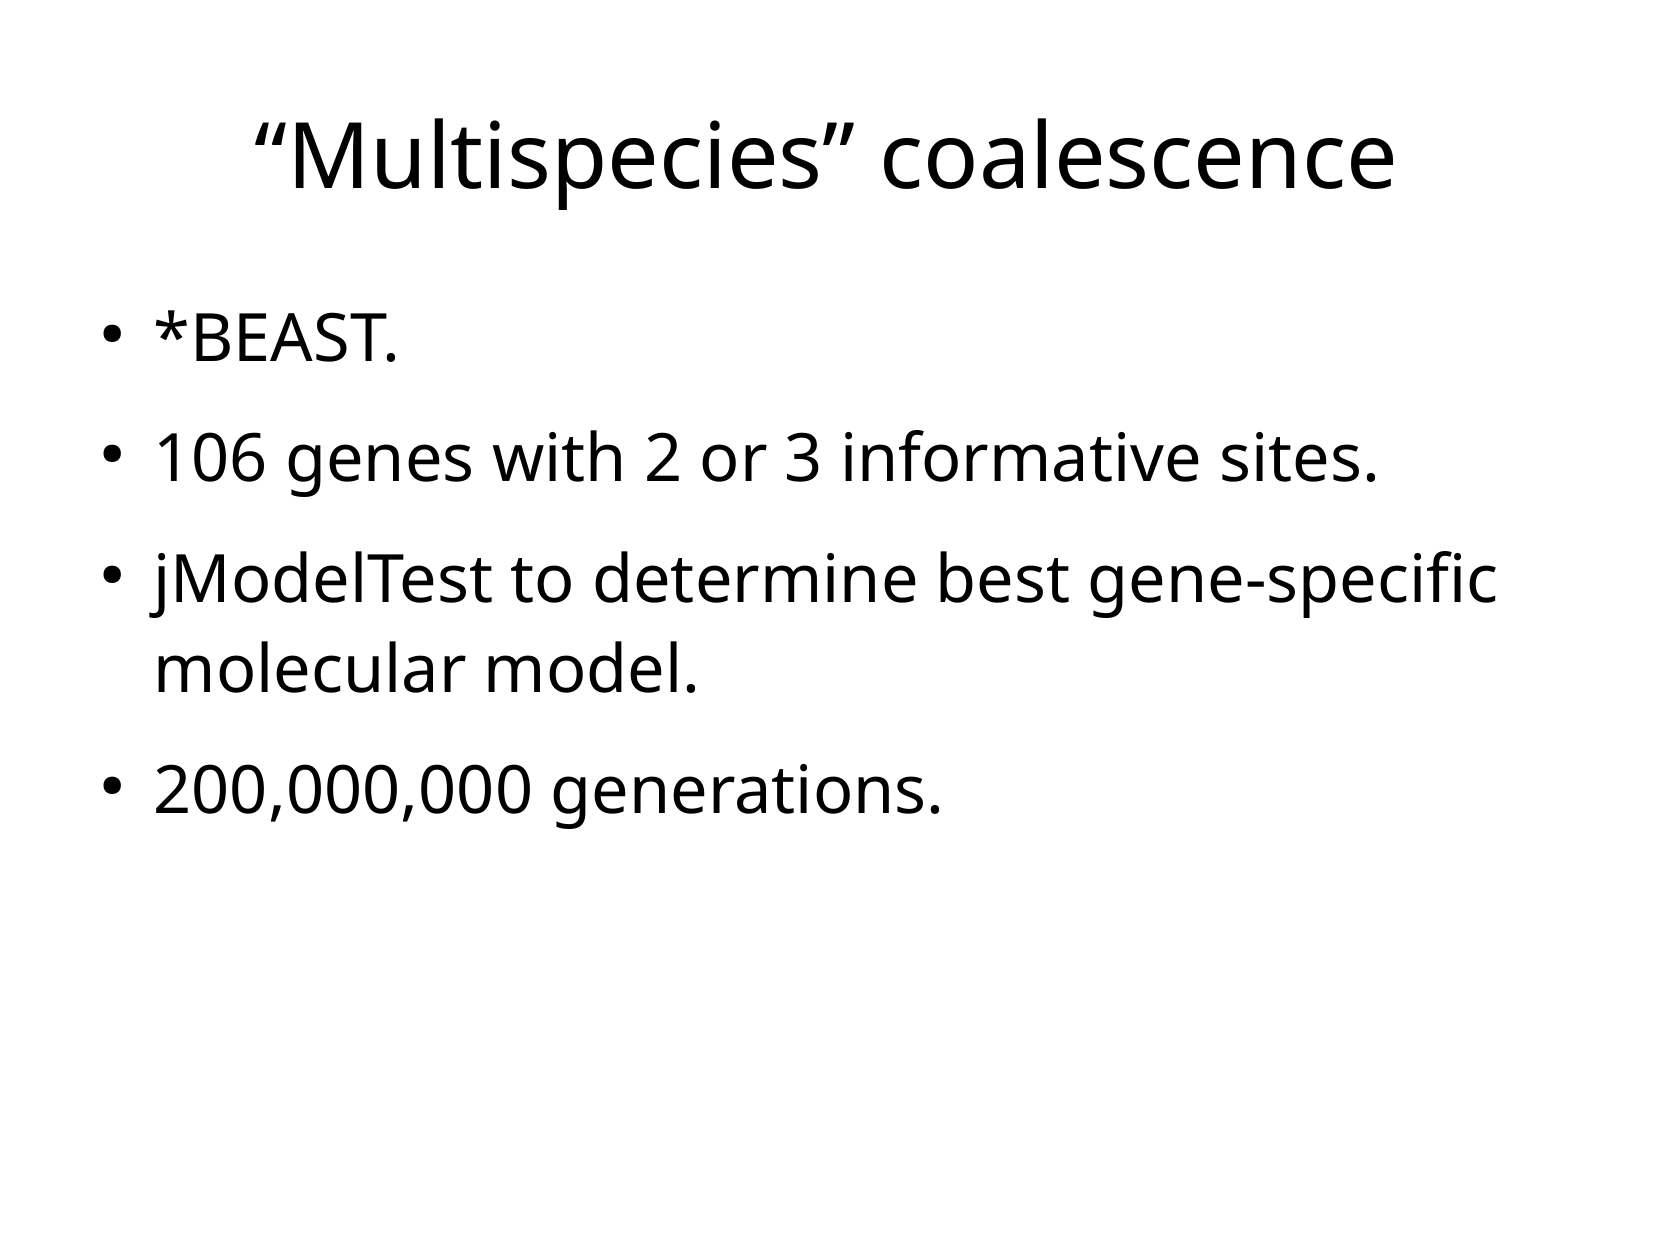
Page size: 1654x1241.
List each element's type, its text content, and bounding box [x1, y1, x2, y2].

list *BEAST. 106 genes with 2 or 3 informative sites. jModelTest to determine best gene-specific molecular model. 200,000,000 generations. [82, 290, 1548, 1010]
title “Multispecies” coalescence [82, 49, 1571, 257]
